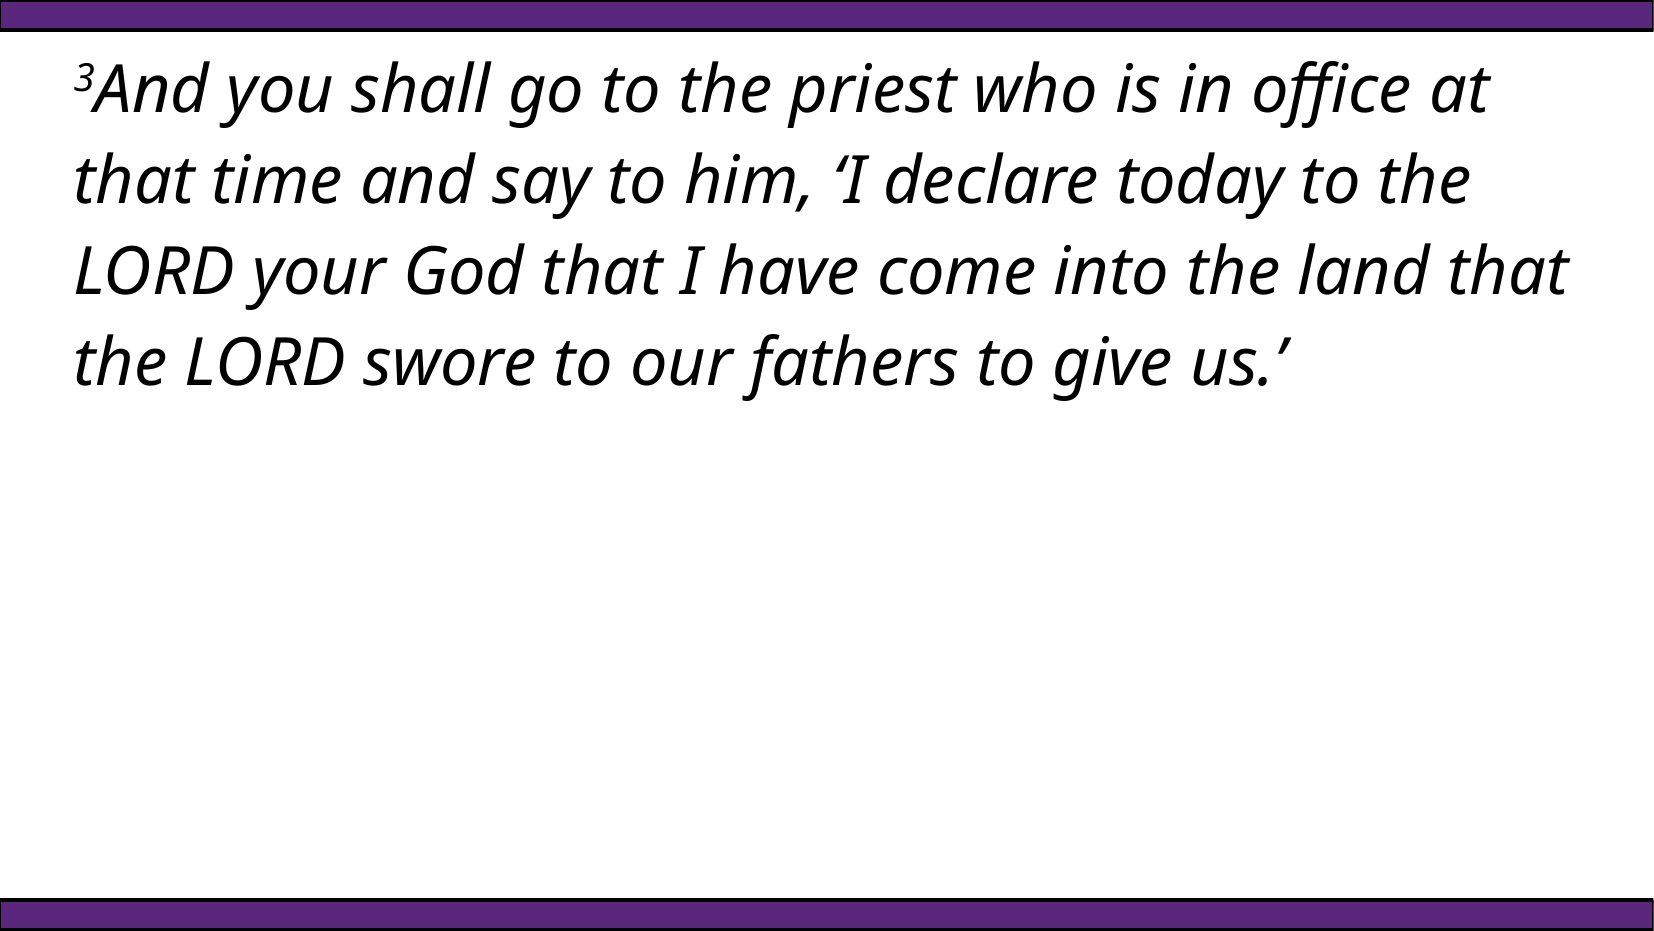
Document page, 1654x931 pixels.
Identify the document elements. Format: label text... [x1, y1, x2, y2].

text_box [0, 900, 1654, 931]
picture [0, 31, 1654, 900]
text_box [0, 0, 1654, 31]
text_box 3And you shall go to the priest who is in office at that time and say to him, ‘I declare today to the LORD your God that I have come into the land that the LORD swore to our fathers to give us.’ [58, 34, 1589, 405]
